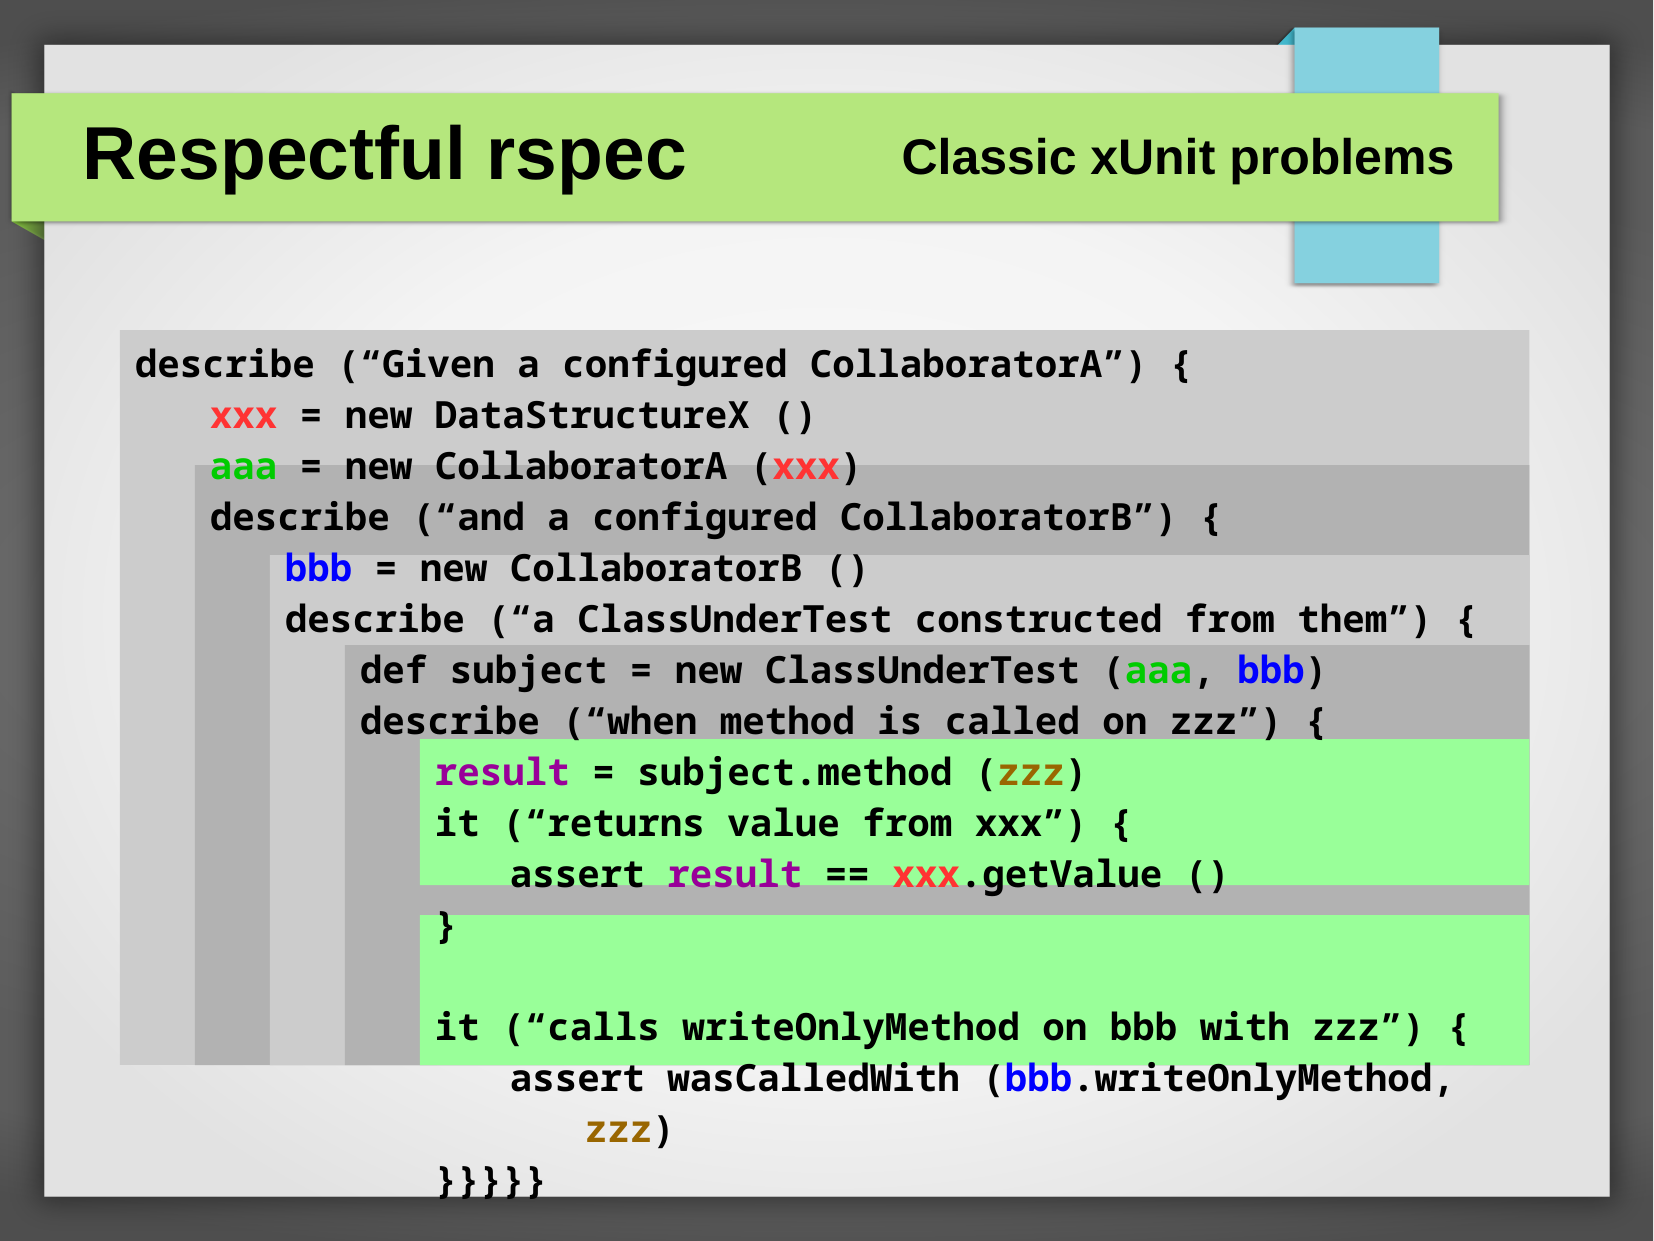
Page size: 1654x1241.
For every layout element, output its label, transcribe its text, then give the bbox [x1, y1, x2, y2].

title Classic xUnit problems [869, 97, 1455, 216]
picture [0, 0, 1654, 1241]
text_box describe (“Given a configured CollaboratorA”) { xxx = new DataStructureX () aaa = new CollaboratorA (xxx) describe (“and a configured CollaboratorB”) { bbb = new CollaboratorB () describe (“a ClassUnderTest constructed from them”) { def subject = new ClassUnderTest (aaa, bbb) describe (“when method is called on zzz”) { result = subject.method (zzz) it (“returns value from xxx”) { assert result == xxx.getValue () } it (“calls writeOnlyMethod on bbb with zzz”) { assert wasCalledWith (bbb.writeOnlyMethod, zzz) }}}}} [119, 330, 1530, 1106]
title Respectful rspec [82, 94, 705, 213]
